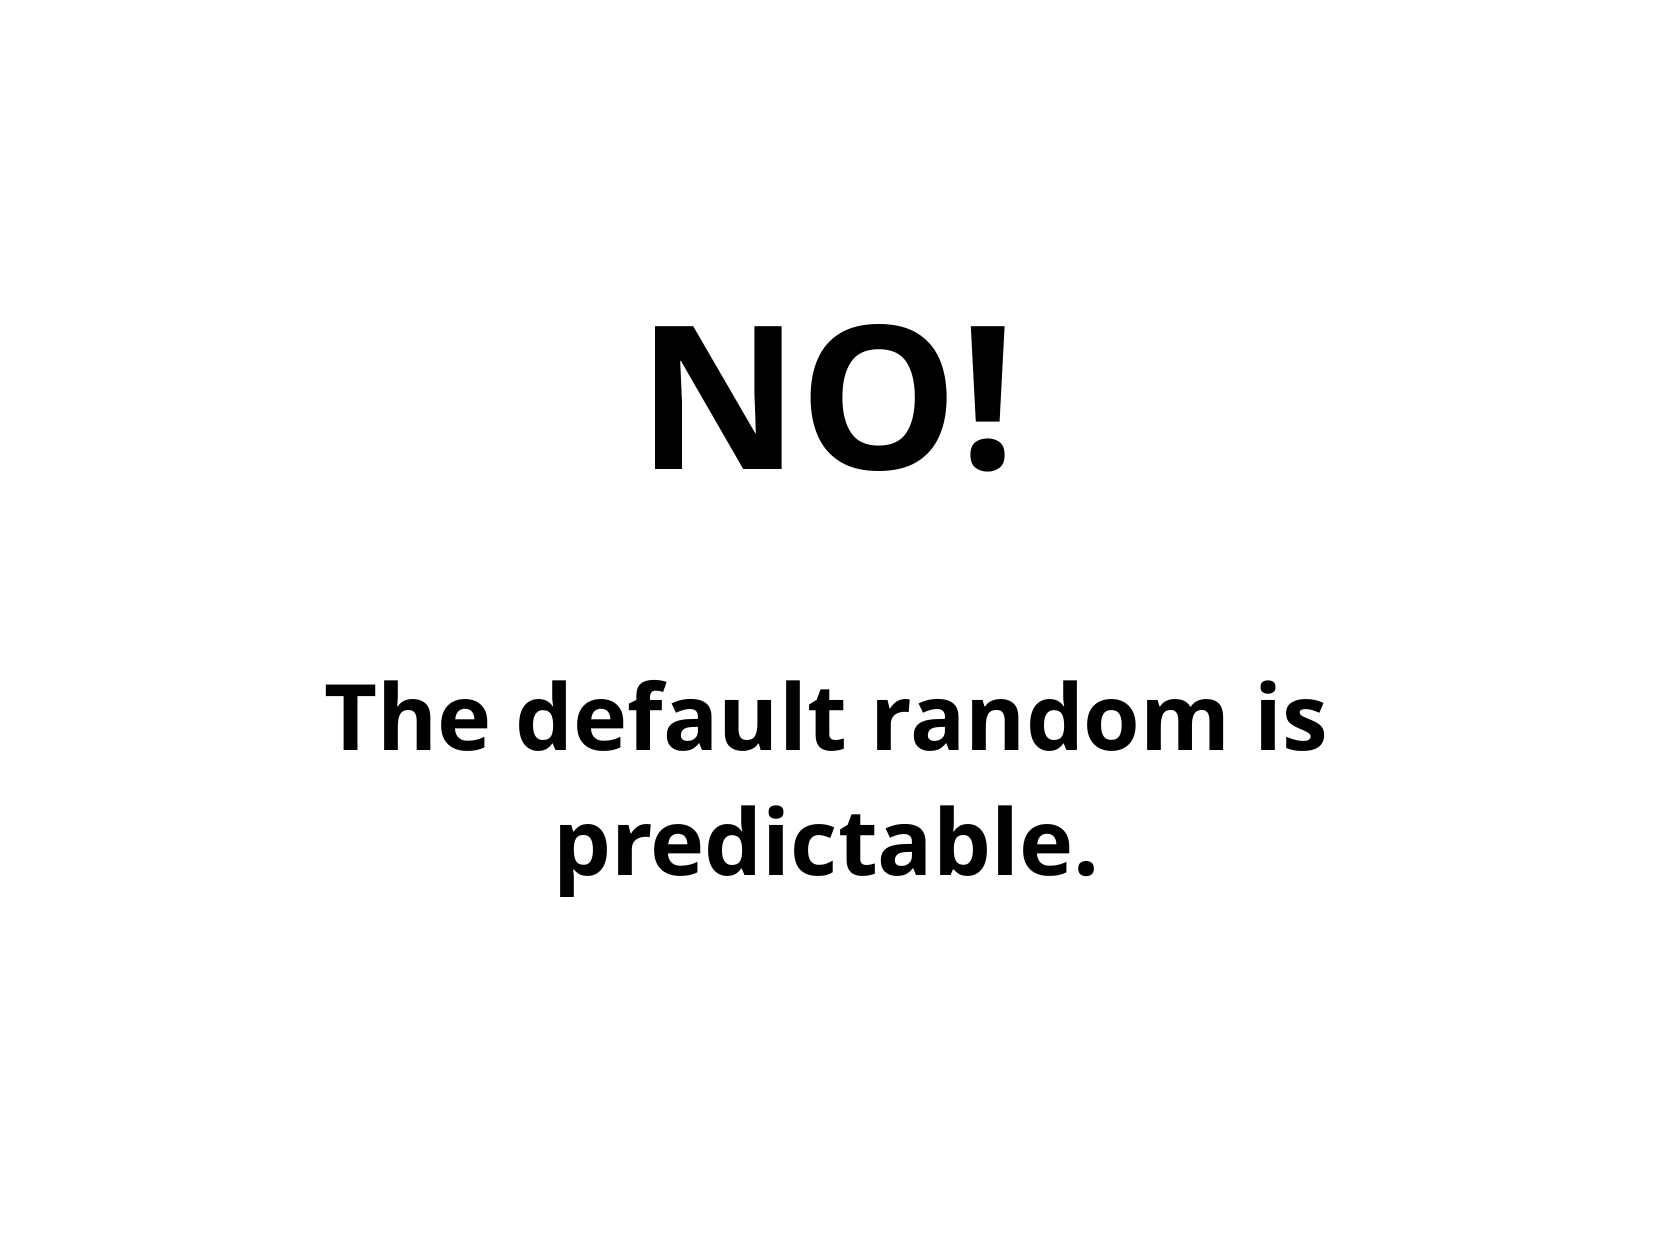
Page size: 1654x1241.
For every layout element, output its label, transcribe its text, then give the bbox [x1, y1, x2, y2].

subtitle NO! The default random is predictable. [82, 49, 1571, 1109]
